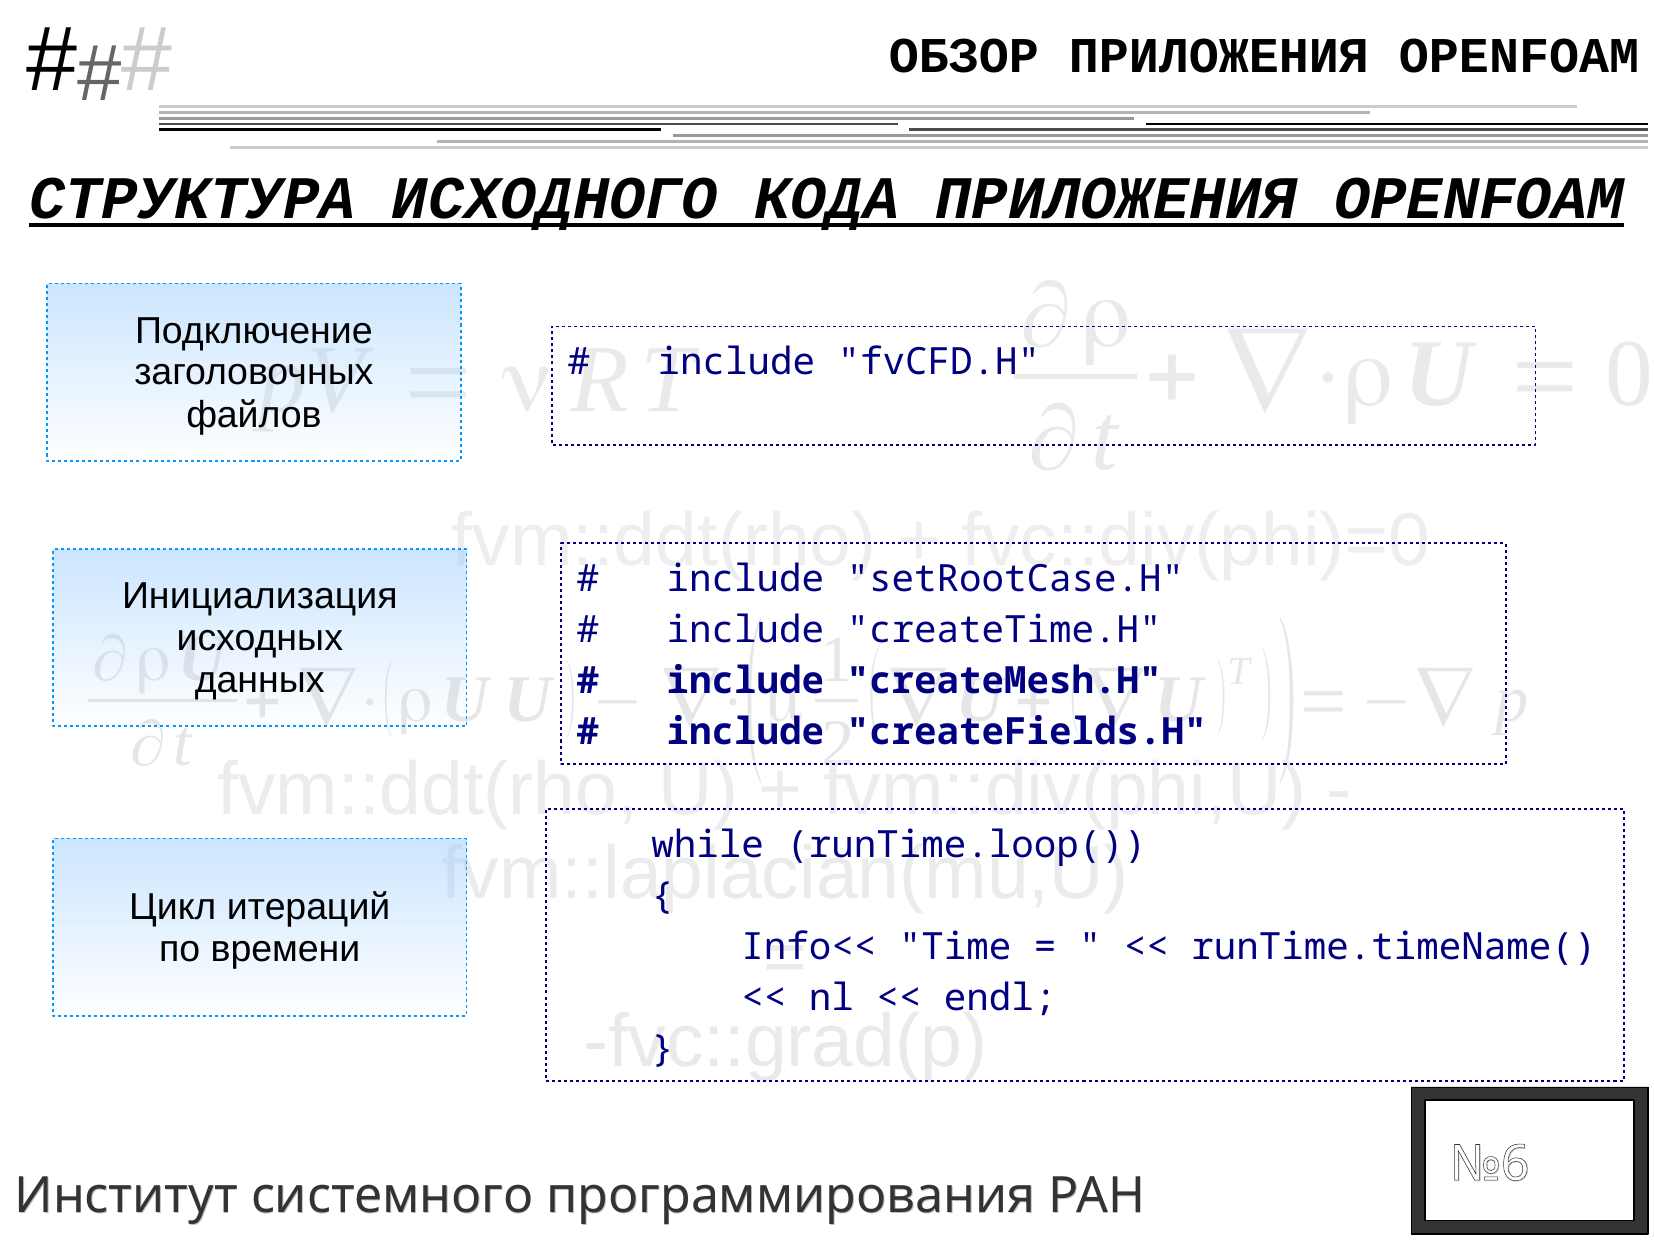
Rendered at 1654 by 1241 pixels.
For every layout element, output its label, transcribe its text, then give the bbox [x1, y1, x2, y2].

text_box Инициализация исходных данных [53, 549, 467, 727]
text_box Цикл итераций по времени [53, 838, 467, 1016]
text_box Подключение заголовочных файлов [47, 283, 461, 461]
text_box # include "setRootCase.H" # include "createTime.H" # include "createMesh.H" # include "createFields.H" [561, 543, 1506, 732]
title СТРУКТУРА ИСХОДНОГО КОДА ПРИЛОЖЕНИЯ OPENFOAM [0, 147, 1654, 257]
text_box while (runTime.loop()) { Info<< "Time = " << runTime.timeName() << nl << endl; } [545, 809, 1625, 1040]
text_box # include "fvCFD.H" [552, 326, 1536, 429]
